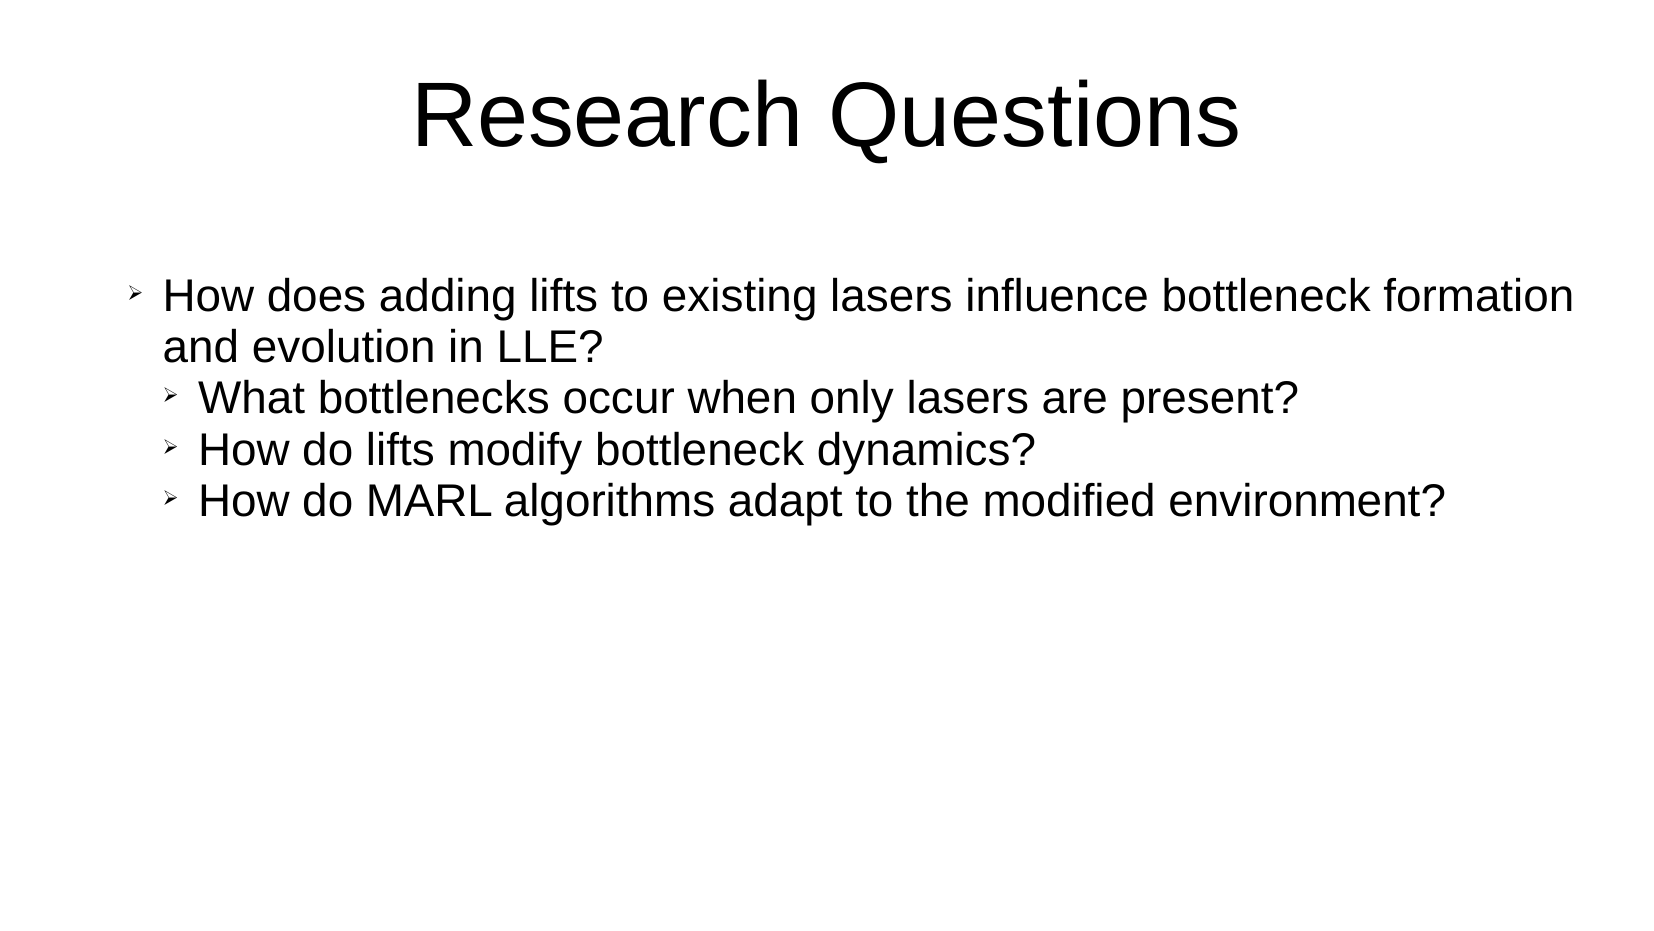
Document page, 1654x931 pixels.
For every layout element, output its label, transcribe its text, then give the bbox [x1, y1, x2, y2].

title Research Questions [82, 12, 1571, 218]
text_box How does adding lifts to existing lasers influence bottleneck formation and evolution in LLE? What bottlenecks occur when only lasers are present? How do lifts modify bottleneck dynamics? How do MARL algorithms adapt to the modified environment? [112, 262, 1613, 863]
